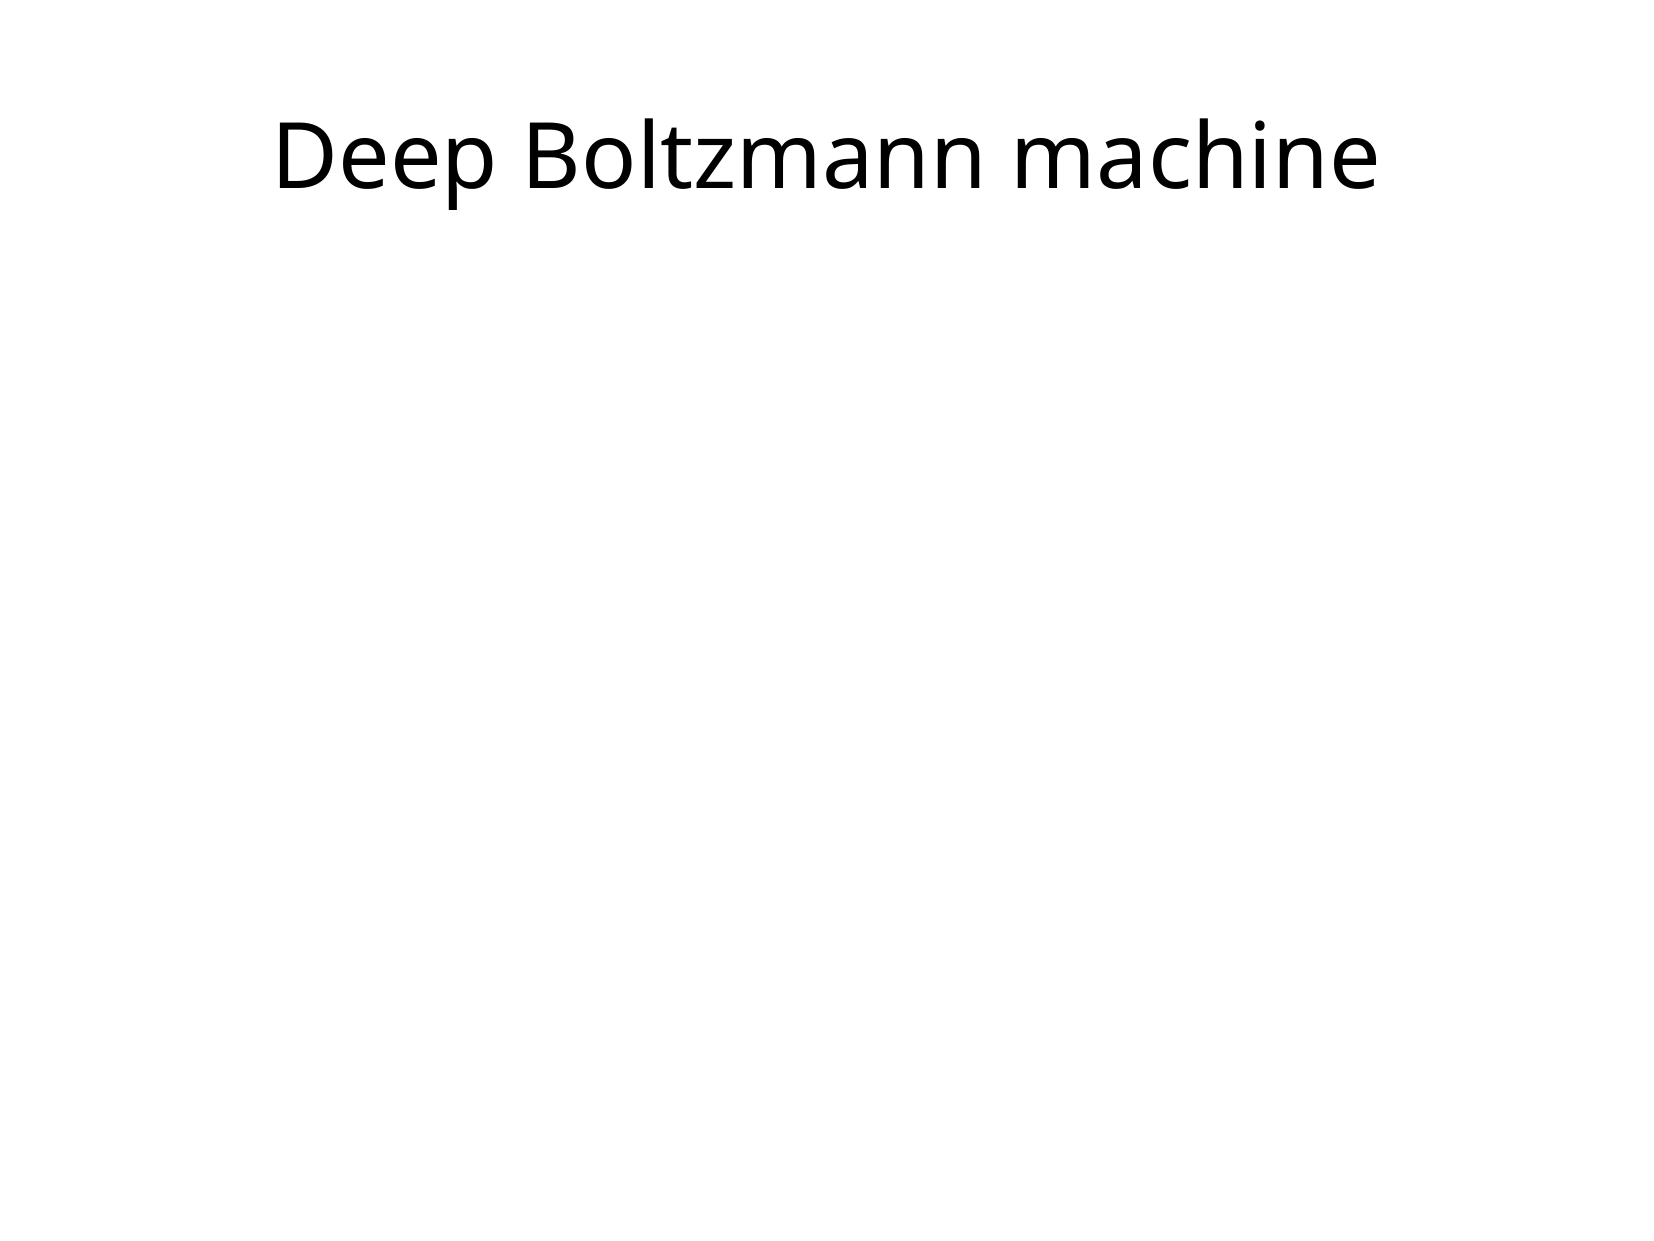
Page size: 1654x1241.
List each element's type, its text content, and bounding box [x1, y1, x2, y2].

title Deep Boltzmann machine [82, 56, 1571, 250]
